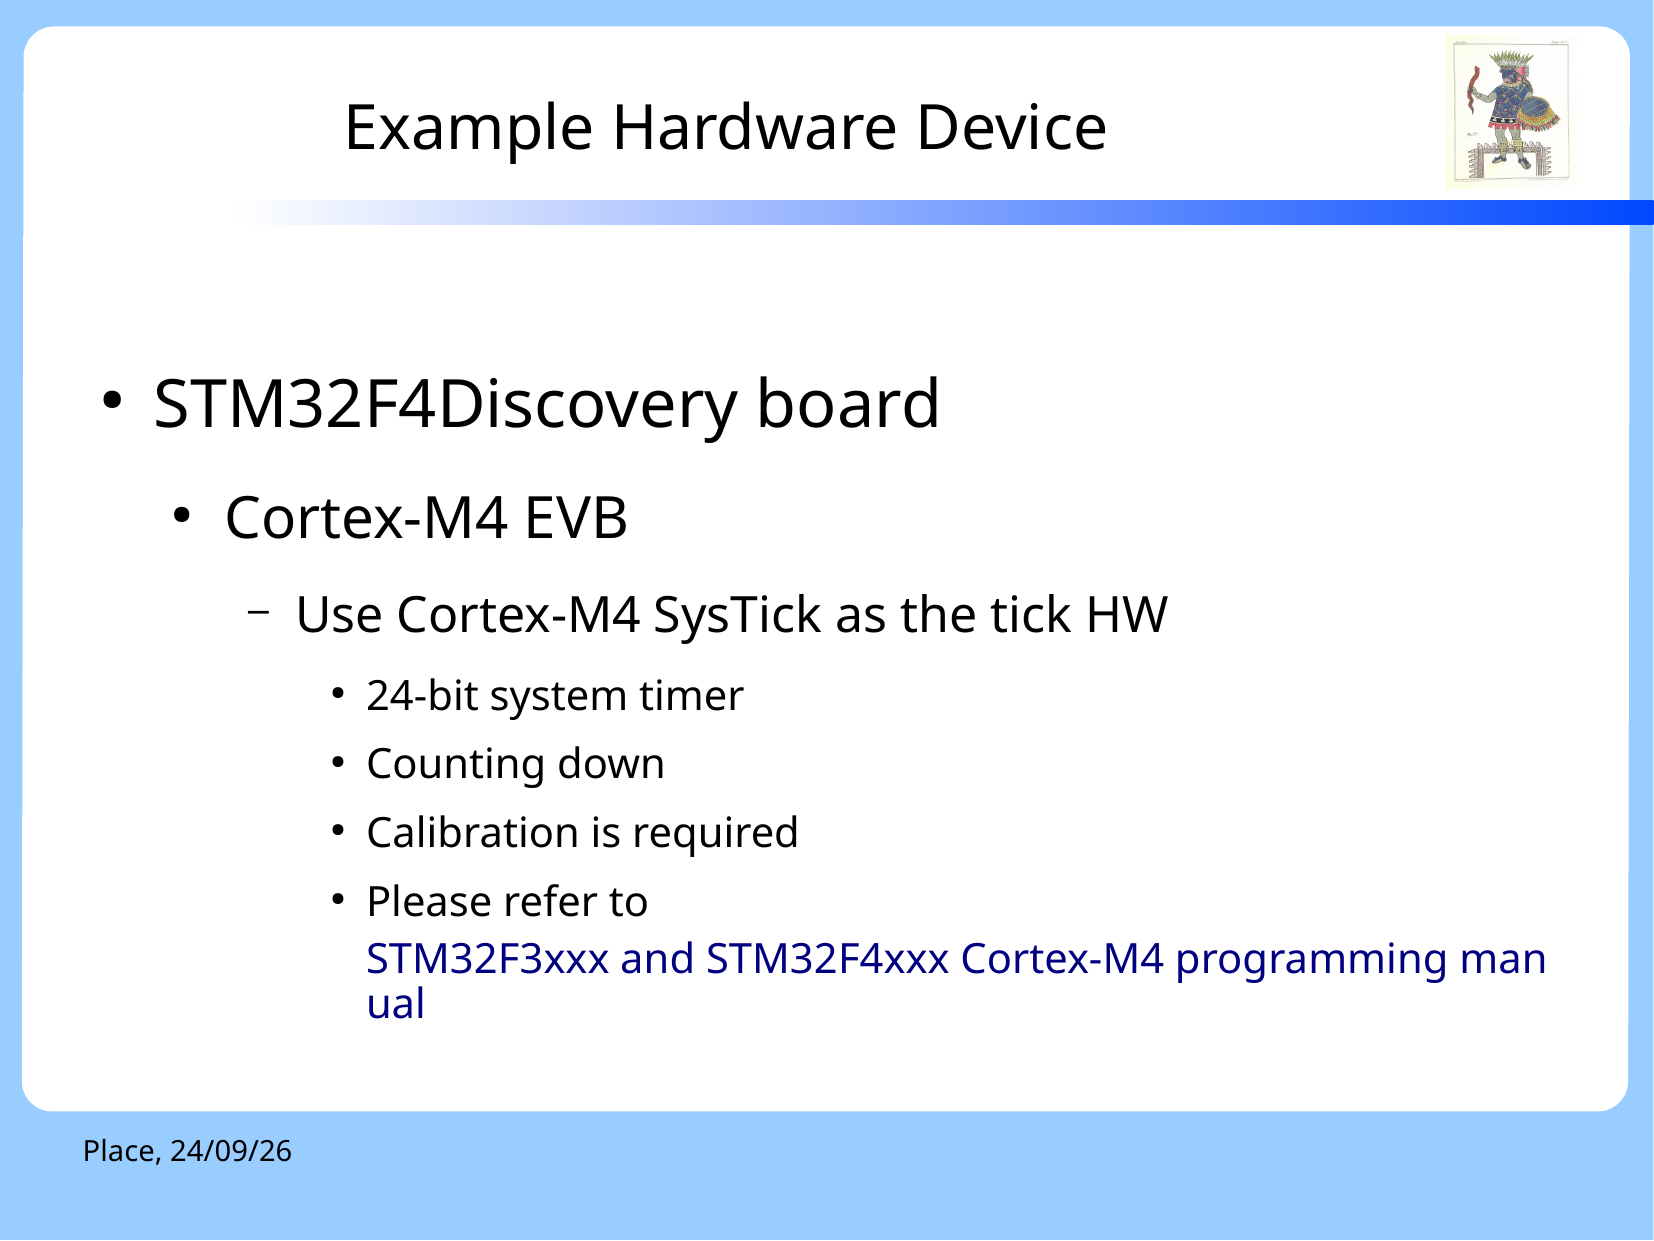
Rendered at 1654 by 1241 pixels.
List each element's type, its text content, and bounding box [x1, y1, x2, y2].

list STM32F4Discovery board Cortex-M4 EVB Use Cortex-M4 SysTick as the tick HW 24-bit system timer Counting down Calibration is required Please refer to STM32F3xxx and STM32F4xxx Cortex-M4 programming manual [82, 236, 1571, 1055]
title Example Hardware Device [82, 49, 1371, 201]
picture [1446, 35, 1577, 189]
